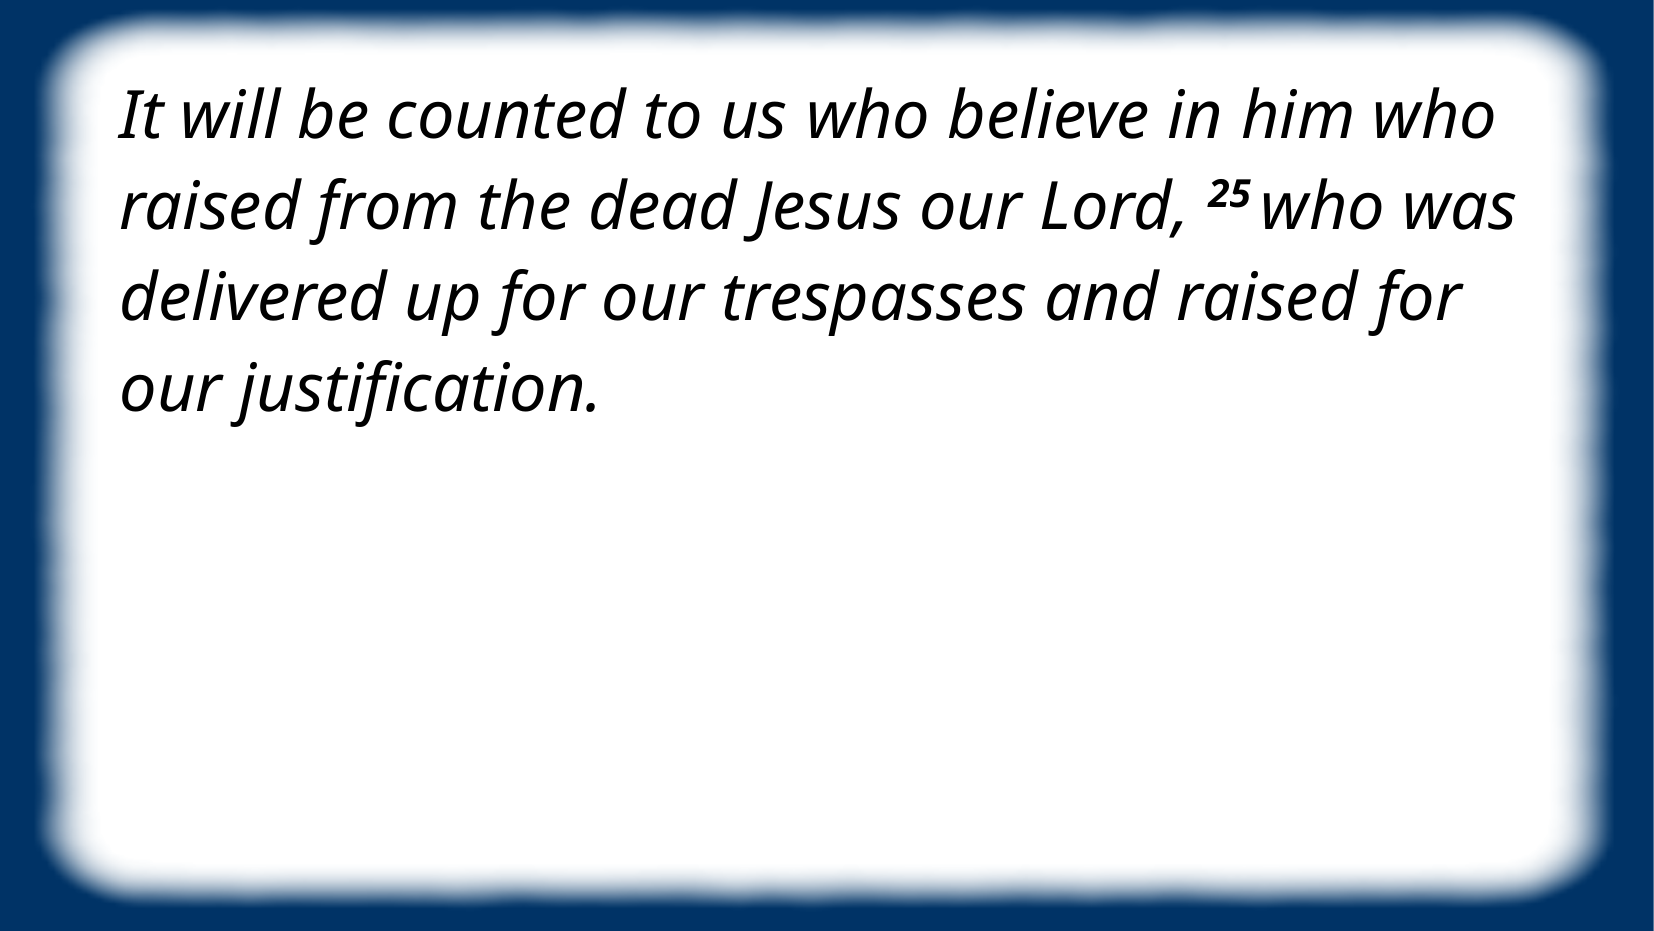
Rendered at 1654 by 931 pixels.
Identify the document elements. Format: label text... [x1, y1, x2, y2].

picture [0, 0, 1654, 931]
text_box It will be counted to us who believe in him who raised from the dead Jesus our Lord, 25 who was delivered up for our trespasses and raised for our justification. [105, 60, 1546, 430]
